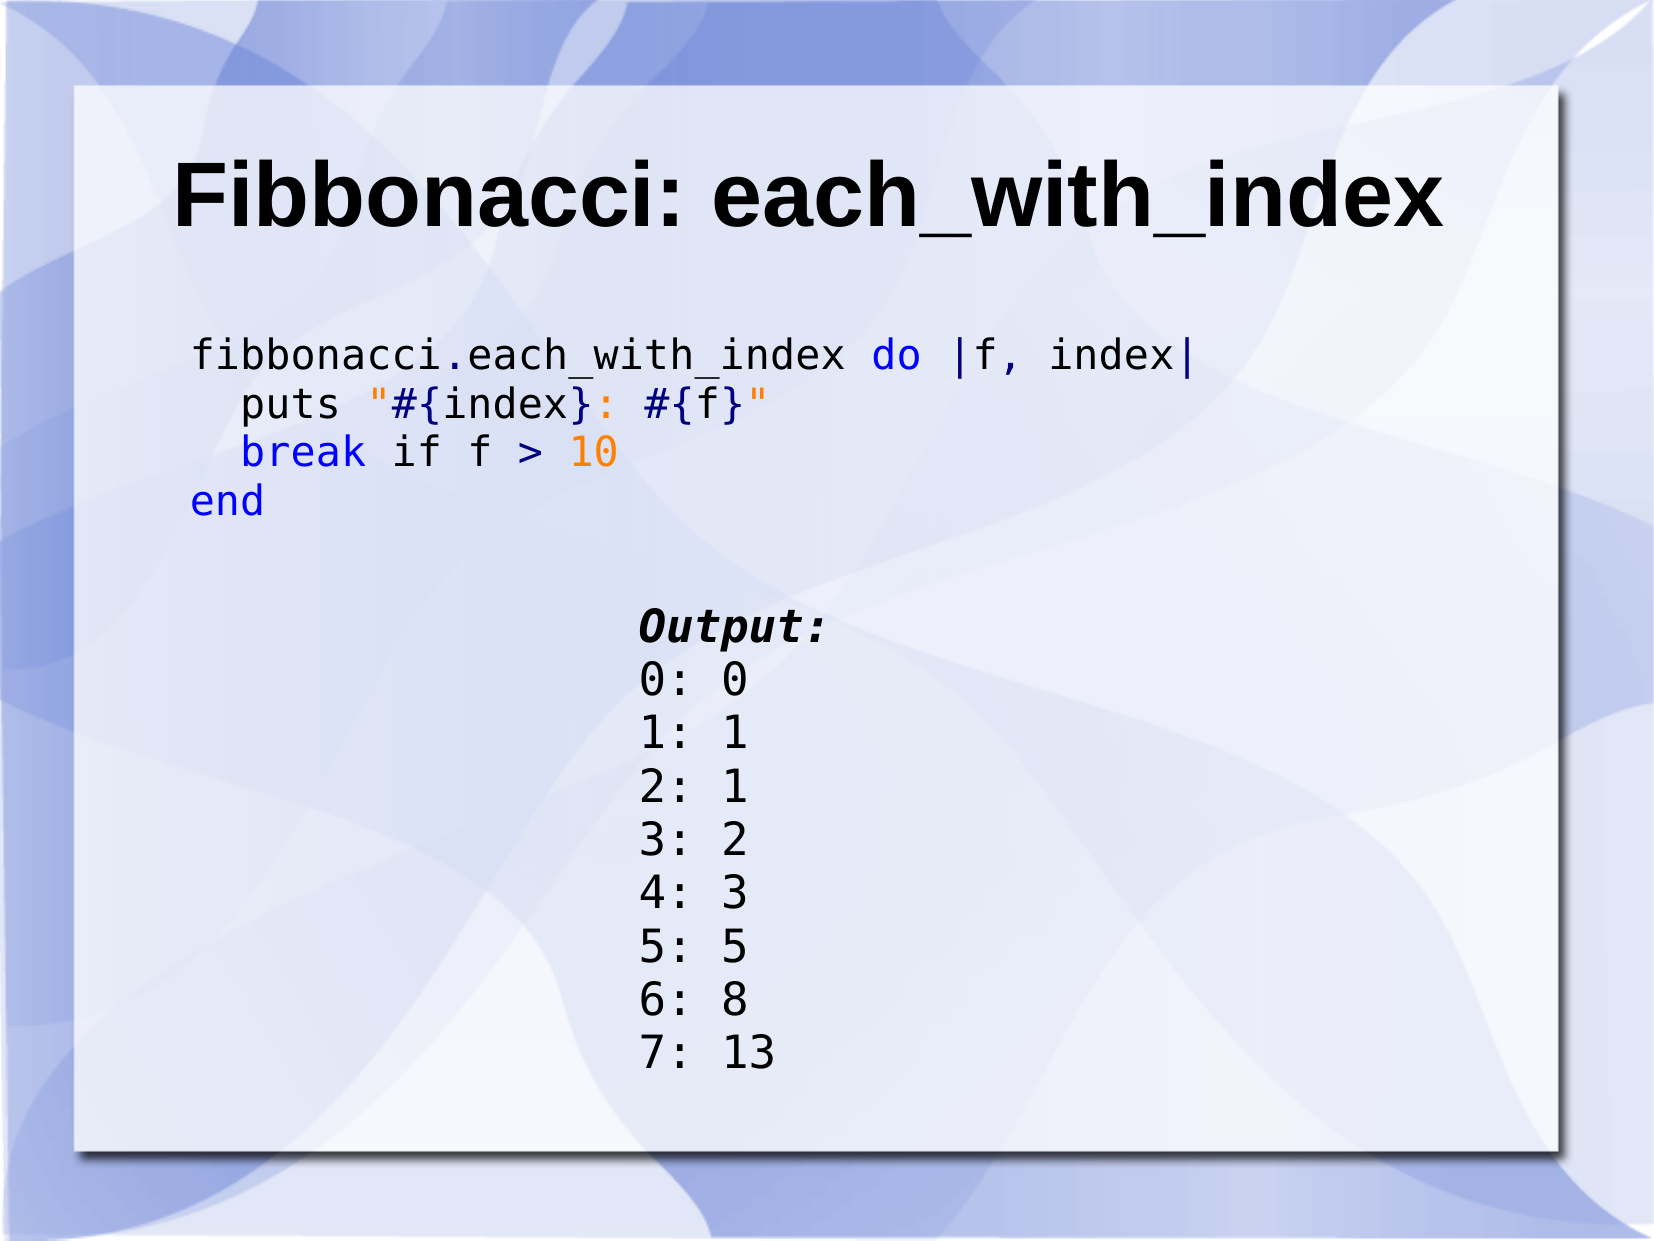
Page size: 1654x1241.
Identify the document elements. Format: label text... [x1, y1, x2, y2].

text_box Output: 0: 0 1: 1 2: 1 3: 2 4: 3 5: 5 6: 8 7: 13 [638, 600, 901, 1080]
text_box fibbonacci.each_with_index do |f, index| puts "#{index}: #{f}" break if f > 10 end [189, 330, 1201, 526]
title Fibbonacci: each_with_index [82, 90, 1536, 298]
picture [0, 0, 1654, 1241]
